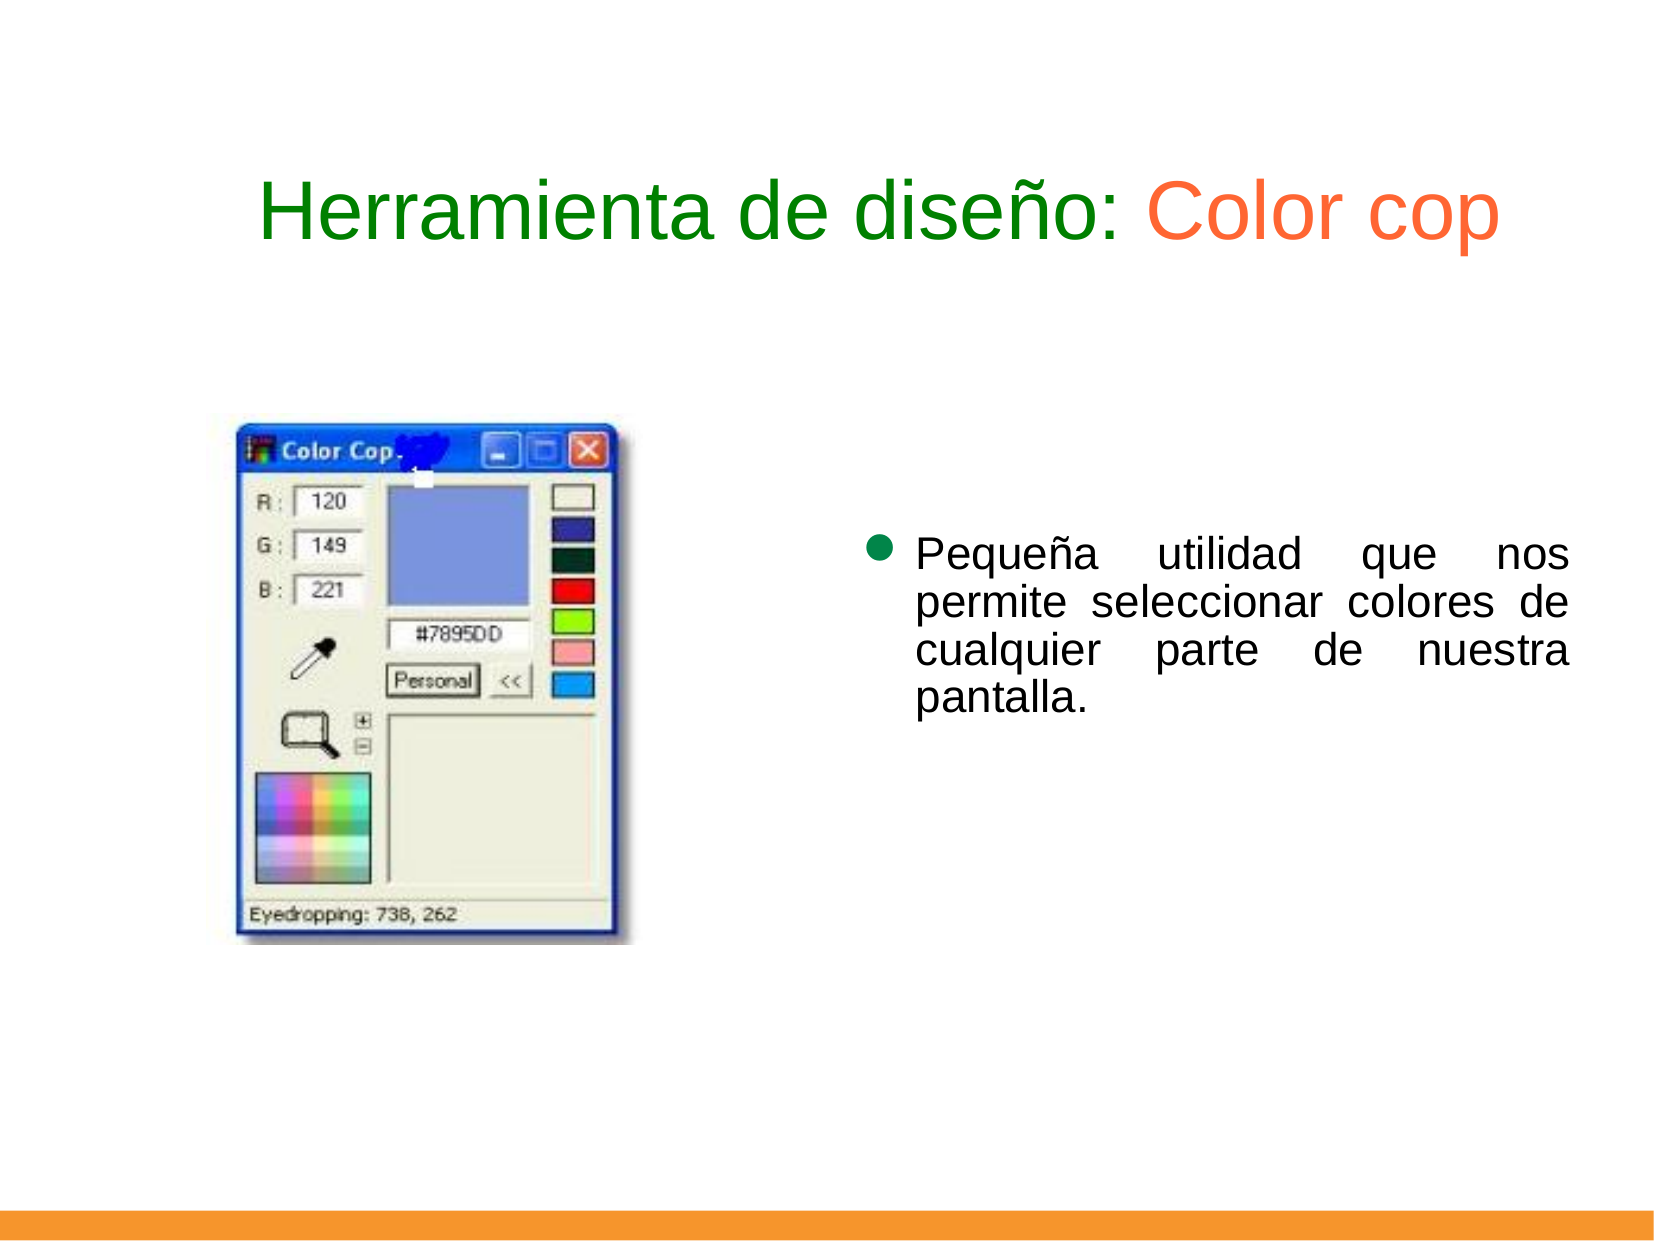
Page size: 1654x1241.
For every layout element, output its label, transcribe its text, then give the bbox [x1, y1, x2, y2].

picture [206, 413, 643, 945]
title Herramienta de diseño: Color cop [64, 111, 1553, 317]
list Pequeña utilidad que nos permite seleccionar colores de cualquier parte de nuestra pantalla. [844, 531, 1571, 1109]
